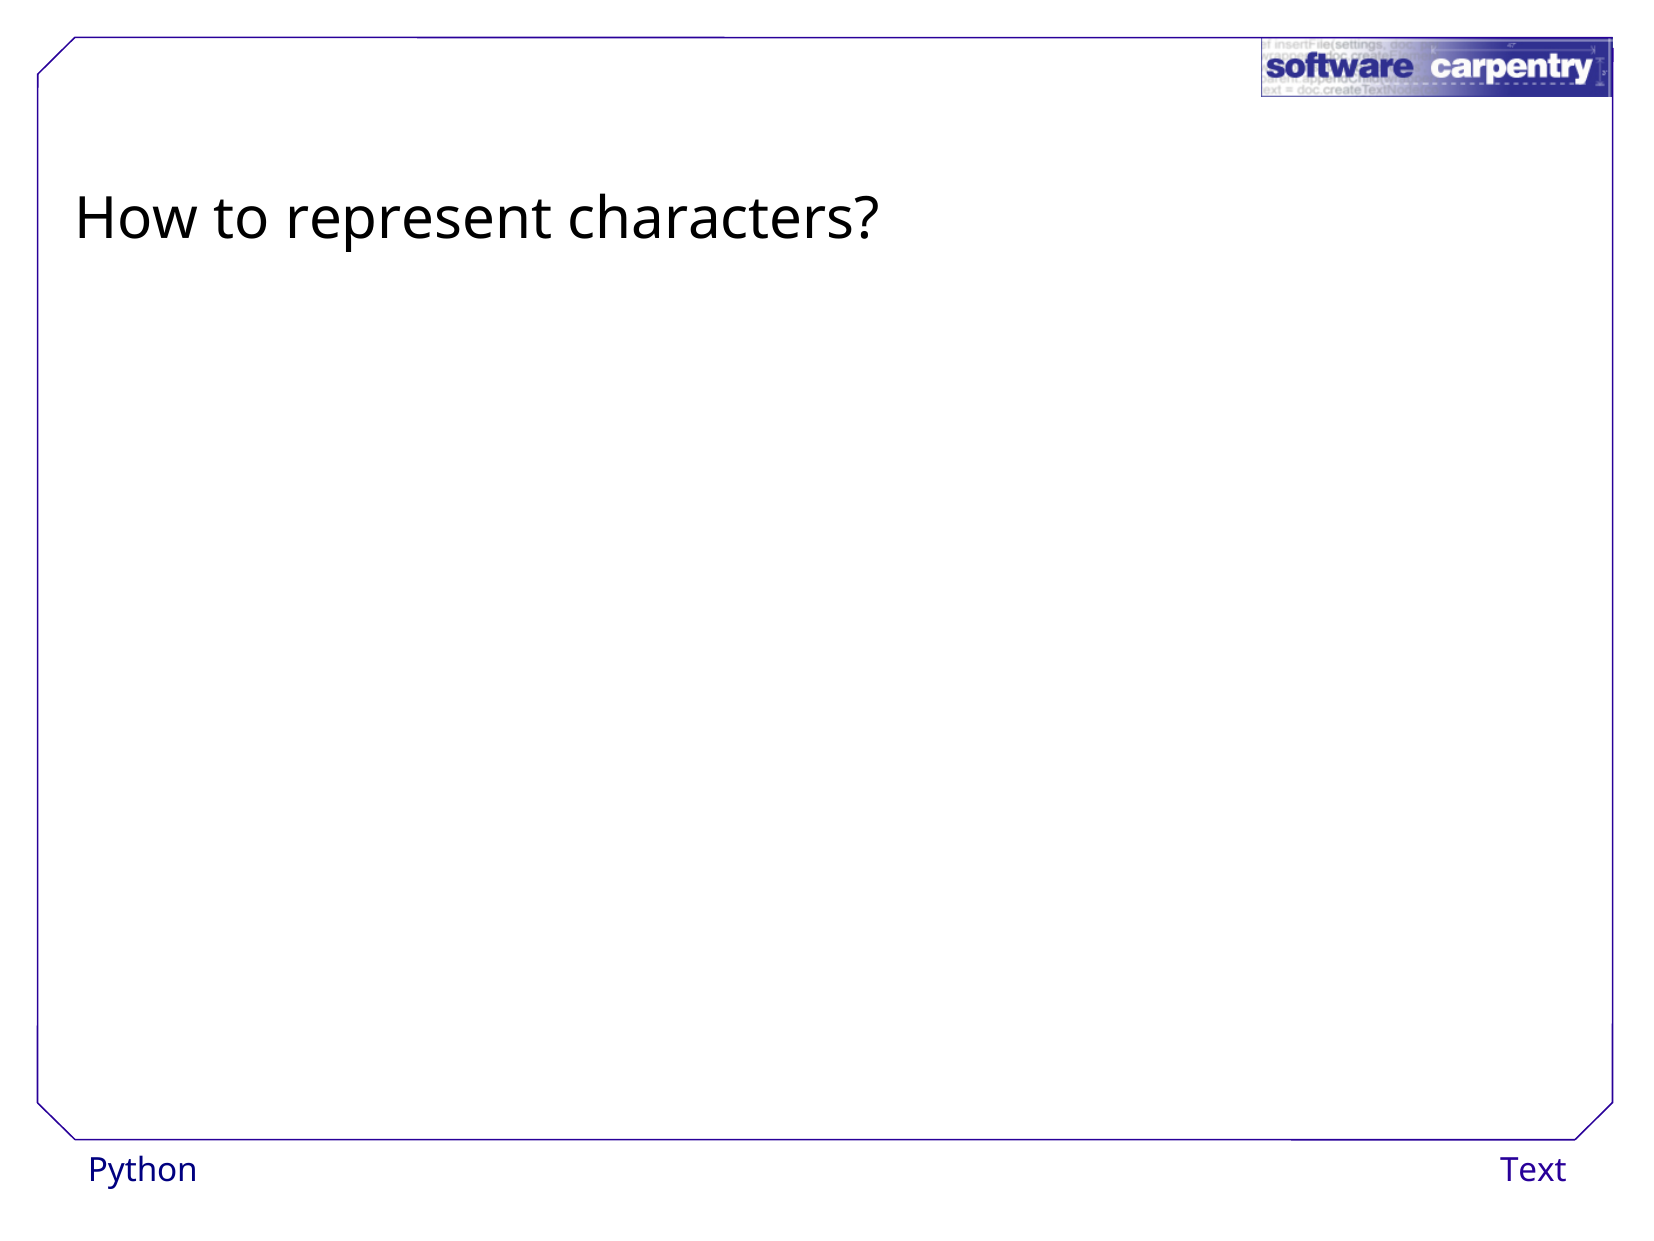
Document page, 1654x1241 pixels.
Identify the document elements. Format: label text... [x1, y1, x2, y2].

text_box How to represent characters? [59, 138, 1045, 259]
picture [1261, 39, 1613, 97]
